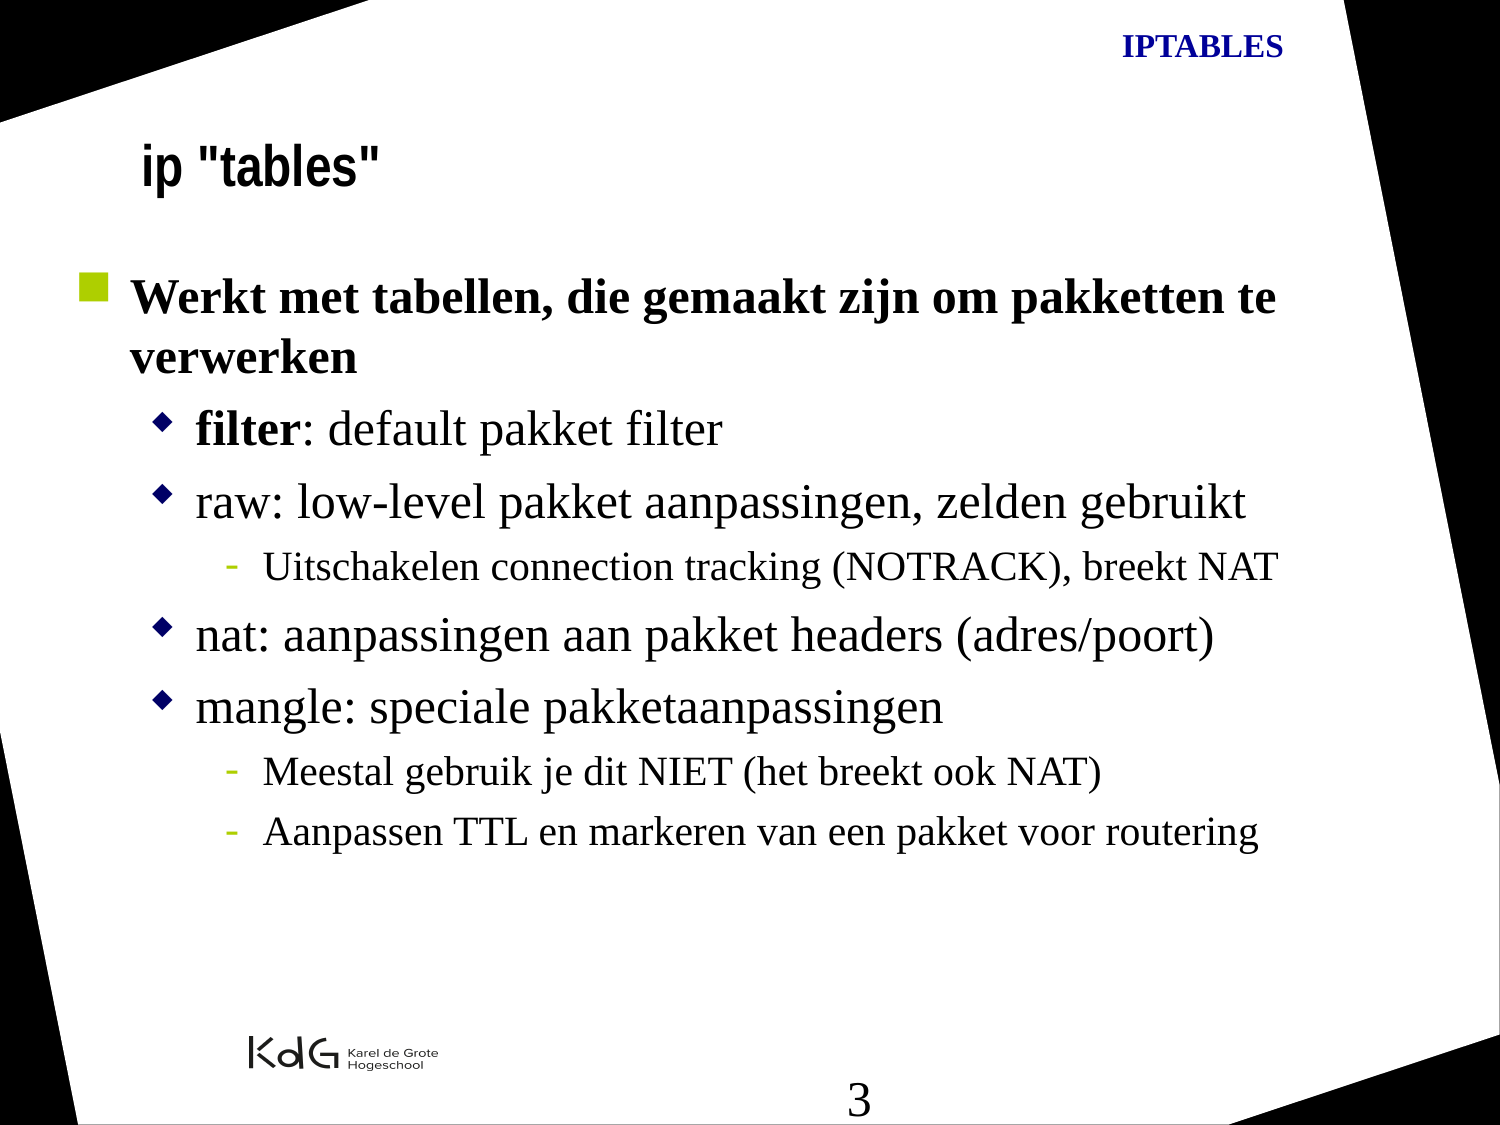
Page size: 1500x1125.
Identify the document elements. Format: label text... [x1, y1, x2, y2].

text_box Werkt met tabellen, die gemaakt zijn om pakketten te verwerken filter: default pakket filter raw: low-level pakket aanpassingen, zelden gebruikt Uitschakelen connection tracking (NOTRACK), breekt NAT nat: aanpassingen aan pakket headers (adres/poort) mangle: speciale pakketaanpassingen Meestal gebruik je dit NIET (het breekt ook NAT) Aanpassen TTL en markeren van een pakket voor routering [75, 263, 1425, 1006]
picture [249, 1036, 438, 1071]
text_box ip "tables" [141, 72, 1447, 253]
